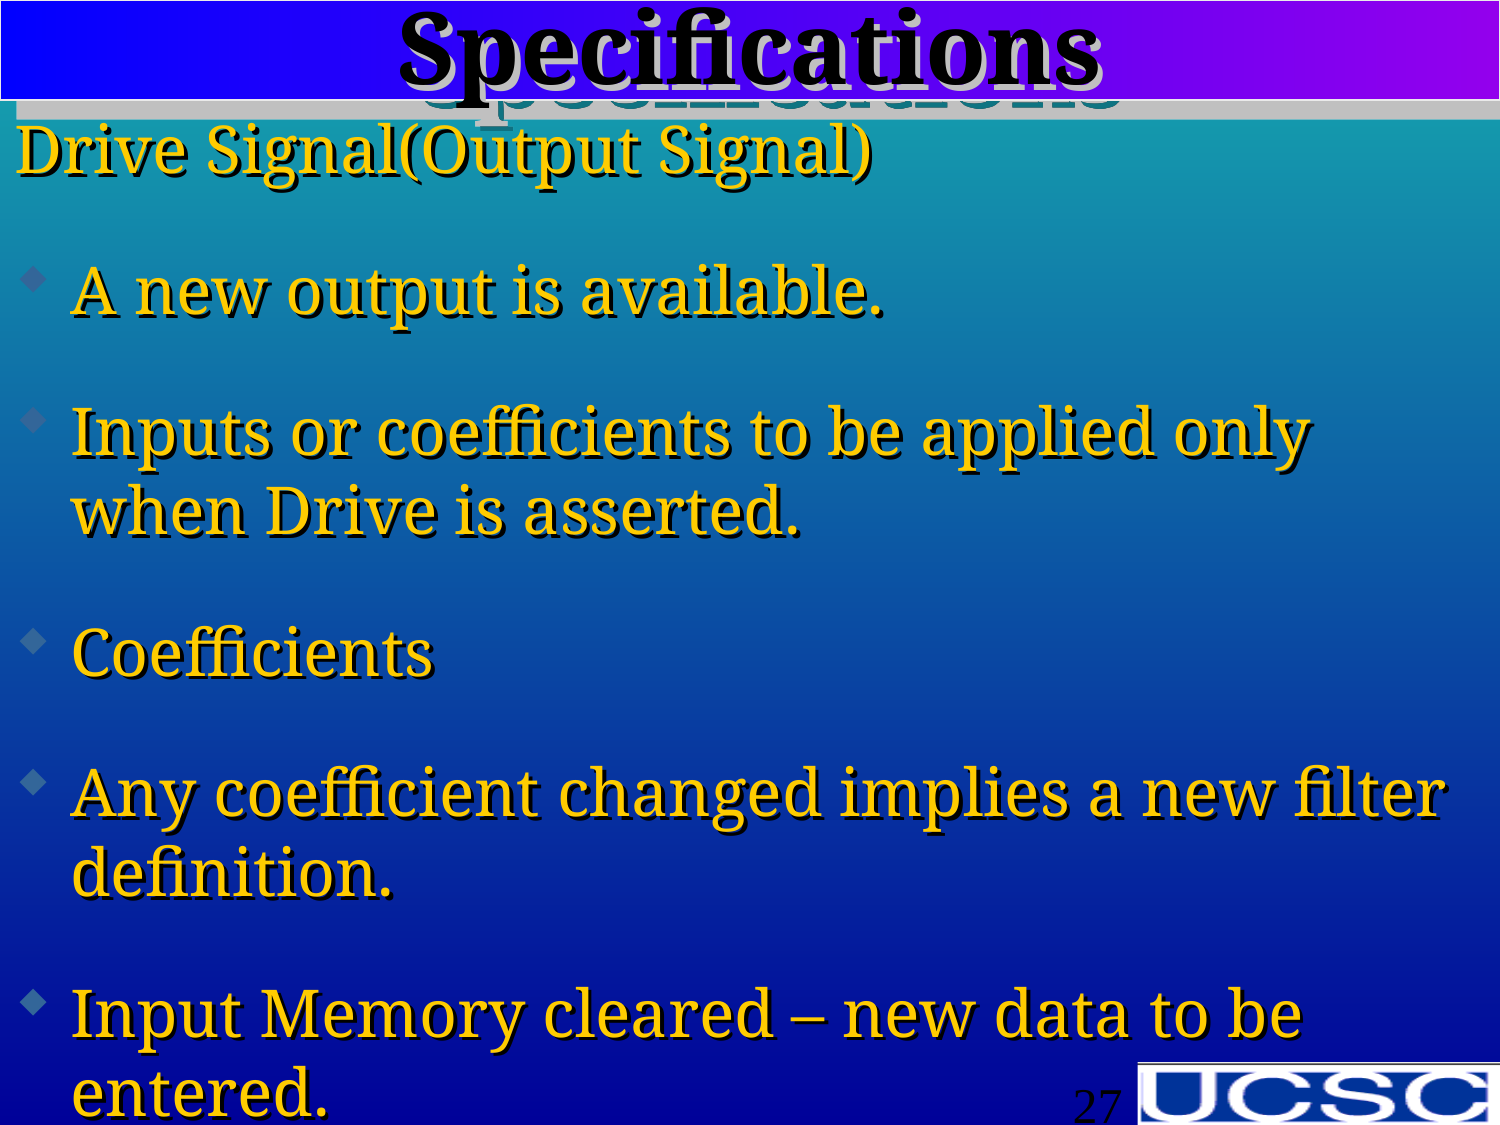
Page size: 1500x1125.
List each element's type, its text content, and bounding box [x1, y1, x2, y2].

title Specifications [0, 0, 1500, 99]
list Drive Signal(Output Signal) A new output is available. Inputs or coefficients to be applied only when Drive is asserted. Coefficients Any coefficient changed implies a new filter definition. Input Memory cleared – new data to be entered. [0, 99, 1500, 1125]
